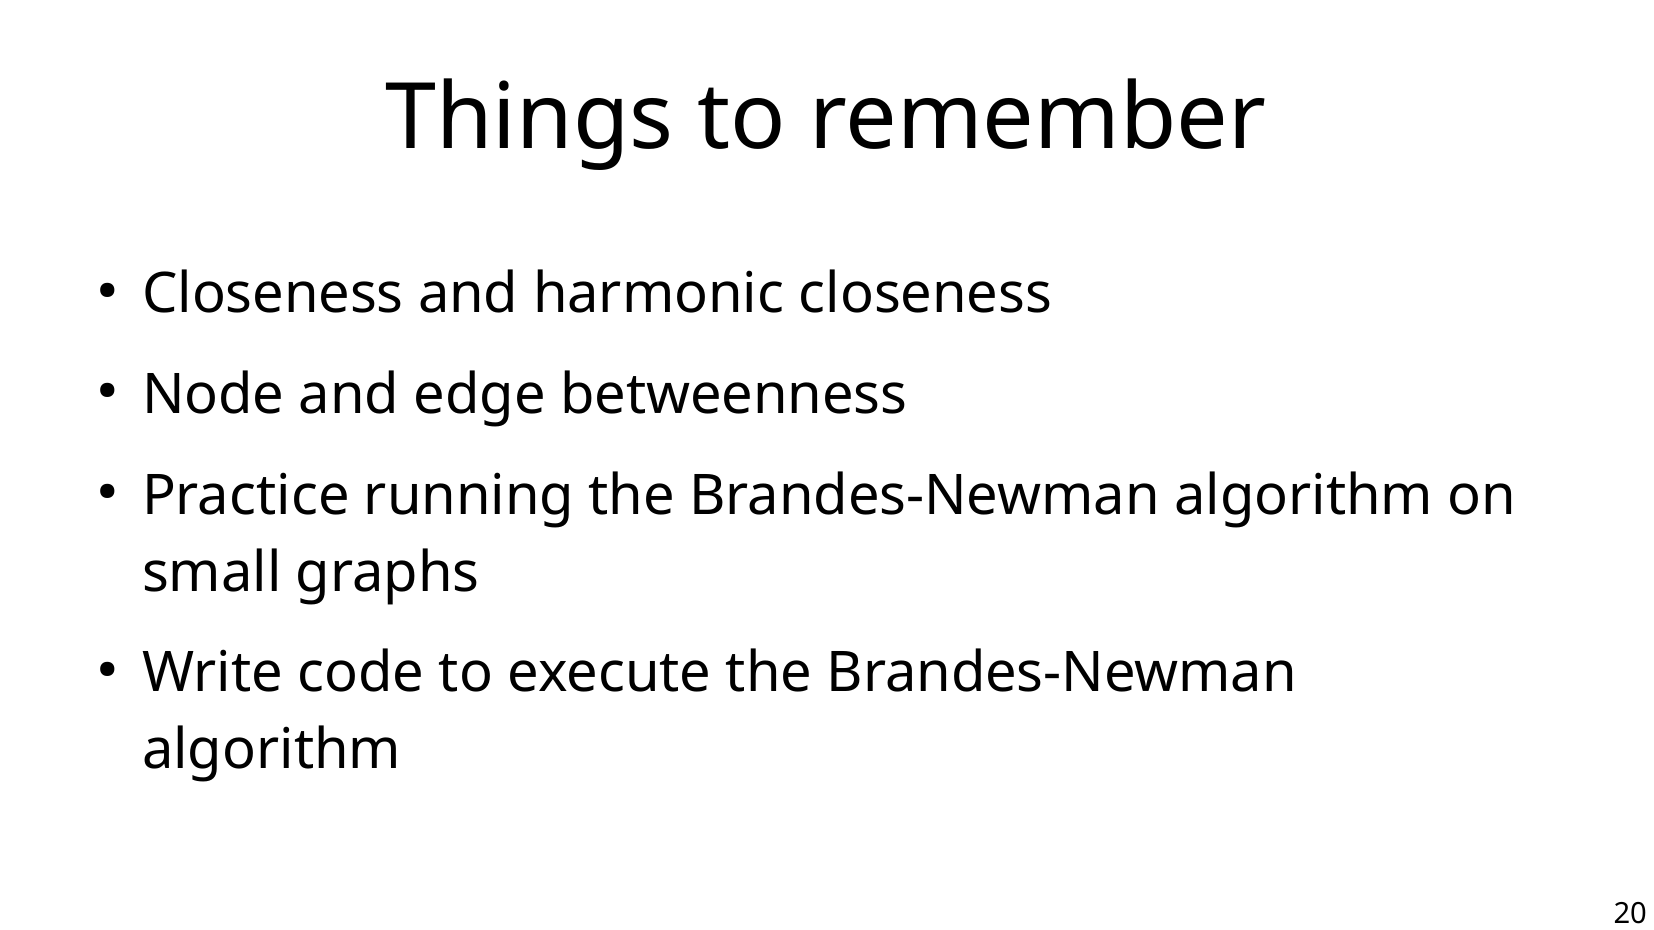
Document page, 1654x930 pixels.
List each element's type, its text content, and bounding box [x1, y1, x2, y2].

title Things to remember [82, 1, 1571, 225]
list Closeness and harmonic closeness Node and edge betweenness Practice running the Brandes-Newman algorithm on small graphs Write code to execute the Brandes-Newman algorithm [82, 252, 1571, 793]
